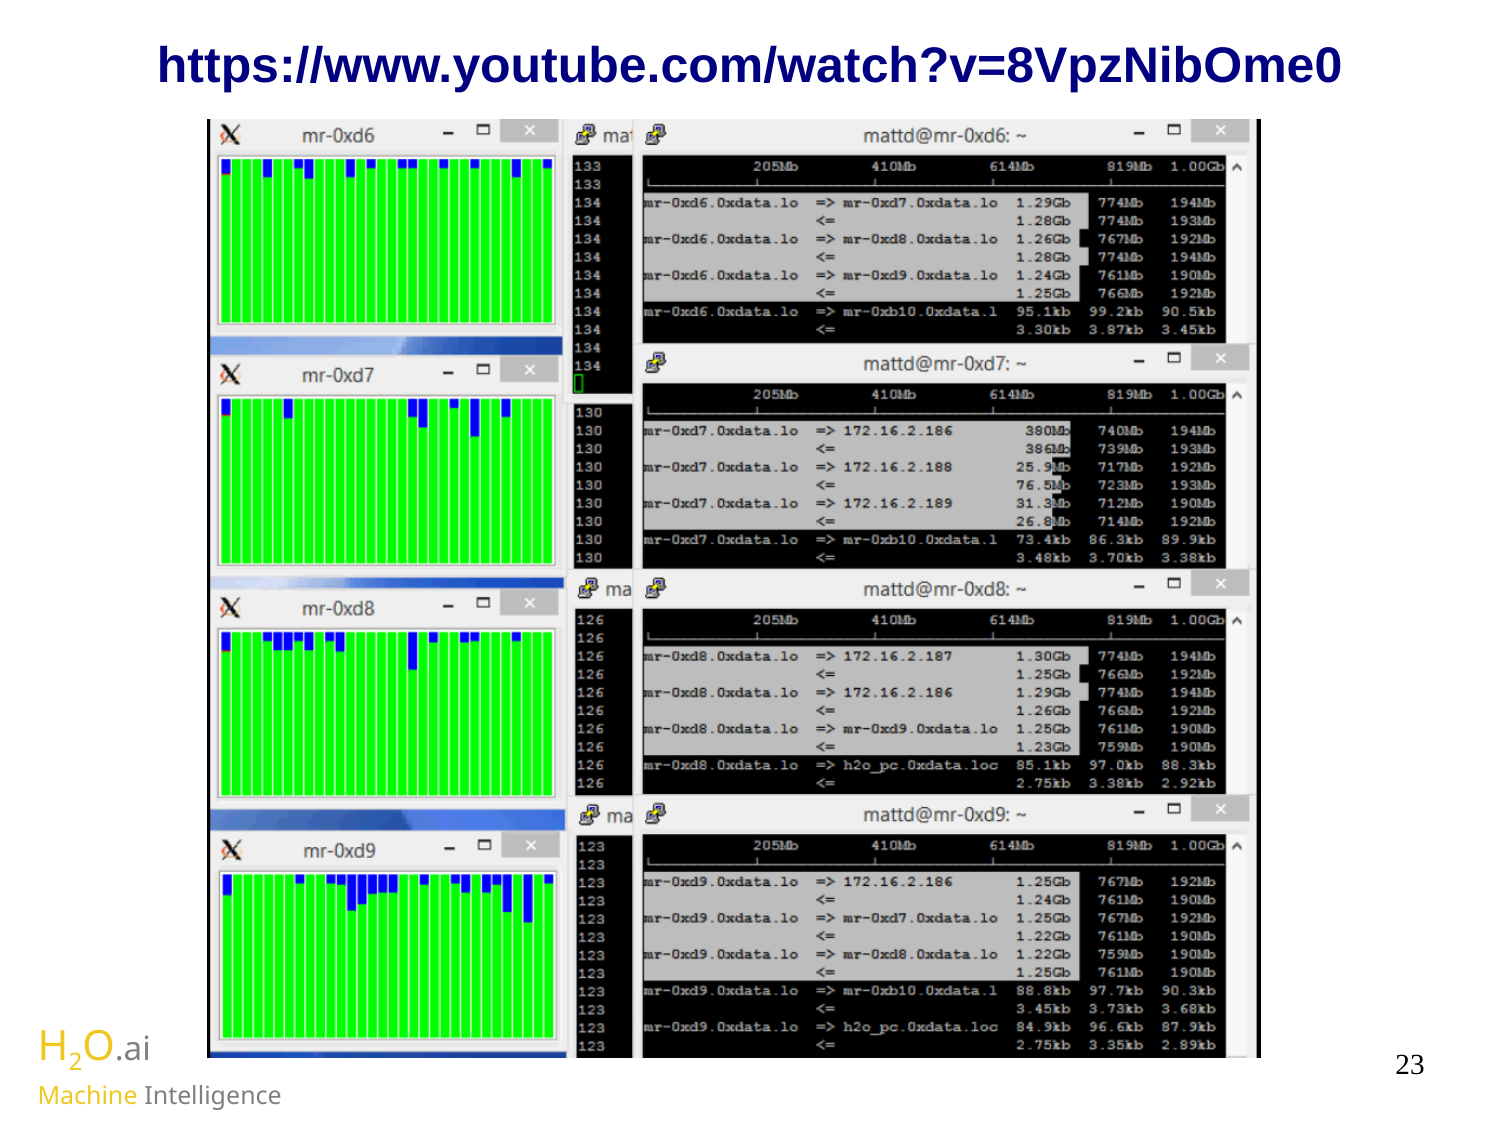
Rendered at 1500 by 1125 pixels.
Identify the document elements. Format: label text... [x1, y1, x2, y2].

text_box https://www.youtube.com/watch?v=8VpzNibOme0 [27, 29, 1473, 102]
picture [207, 119, 1261, 1058]
